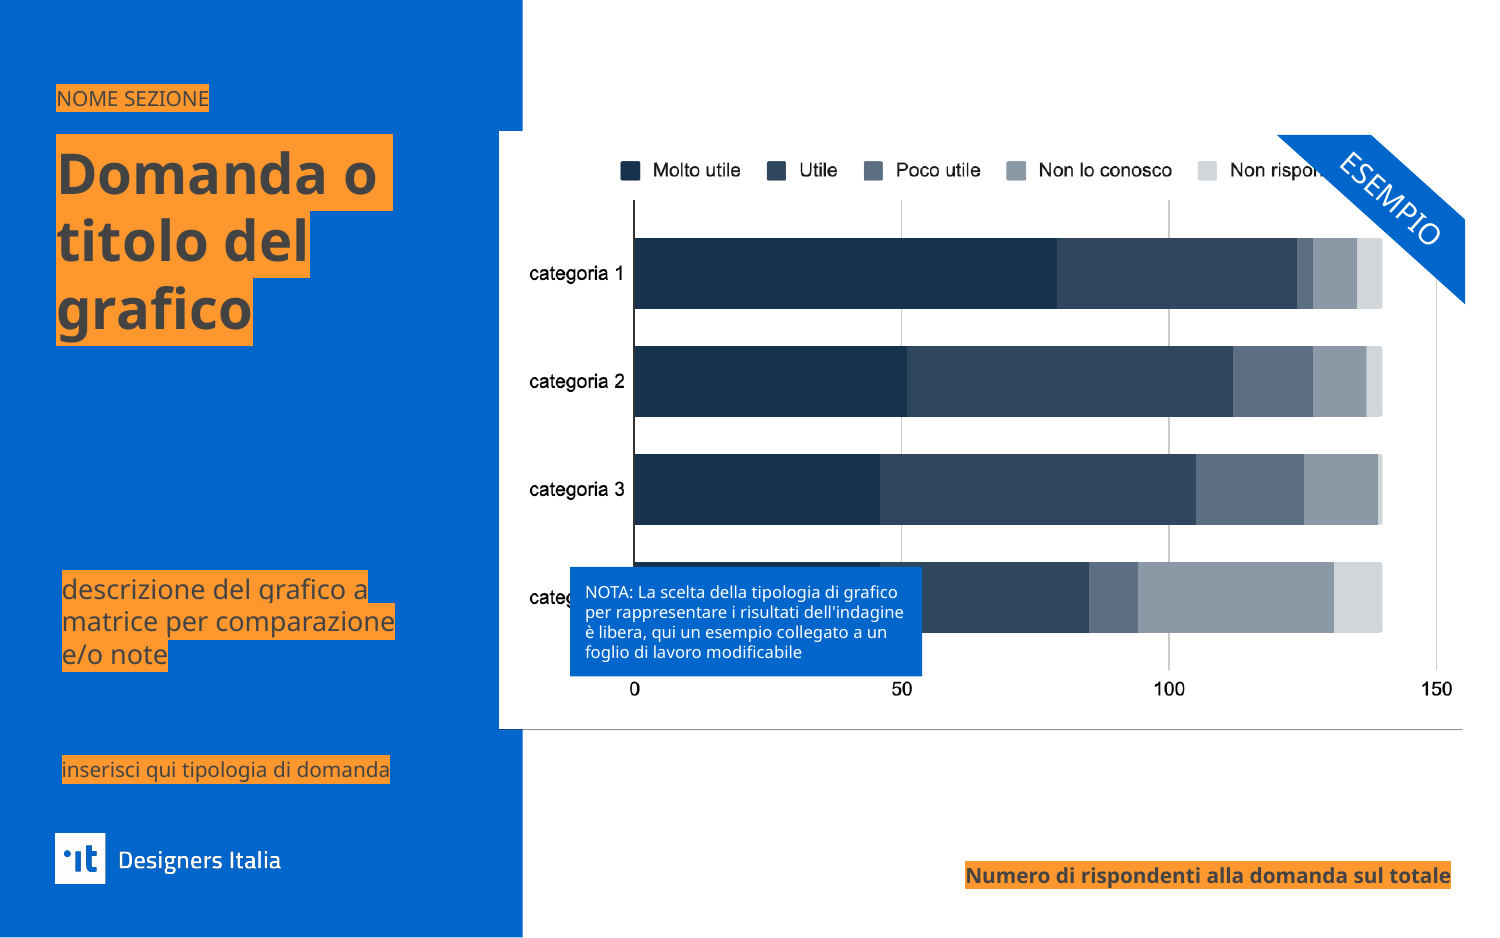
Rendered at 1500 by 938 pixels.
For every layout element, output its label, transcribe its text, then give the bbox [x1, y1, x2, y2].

text_box Domanda o titolo del grafico [41, 123, 489, 427]
picture [1355, 131, 1466, 219]
text_box inserisci qui tipologia di domanda [46, 741, 458, 811]
picture [55, 833, 294, 884]
picture [499, 131, 1466, 729]
text_box Numero di rispondenti alla domanda sul totale [854, 847, 1466, 917]
text_box [1358, 134, 1466, 231]
text_box descrizione del grafico a matrice per comparazione e/o note [46, 557, 458, 627]
text_box NOTA: La scelta della tipologia di grafico per rappresentare i risultati dell'indagine è libera, qui un esempio collegato a un foglio di lavoro modificabile [570, 566, 923, 677]
text_box ESEMPIO [1312, 123, 1472, 275]
text_box [1276, 134, 1466, 305]
text_box [0, 0, 523, 938]
text_box NOME SEZIONE [41, 72, 463, 124]
